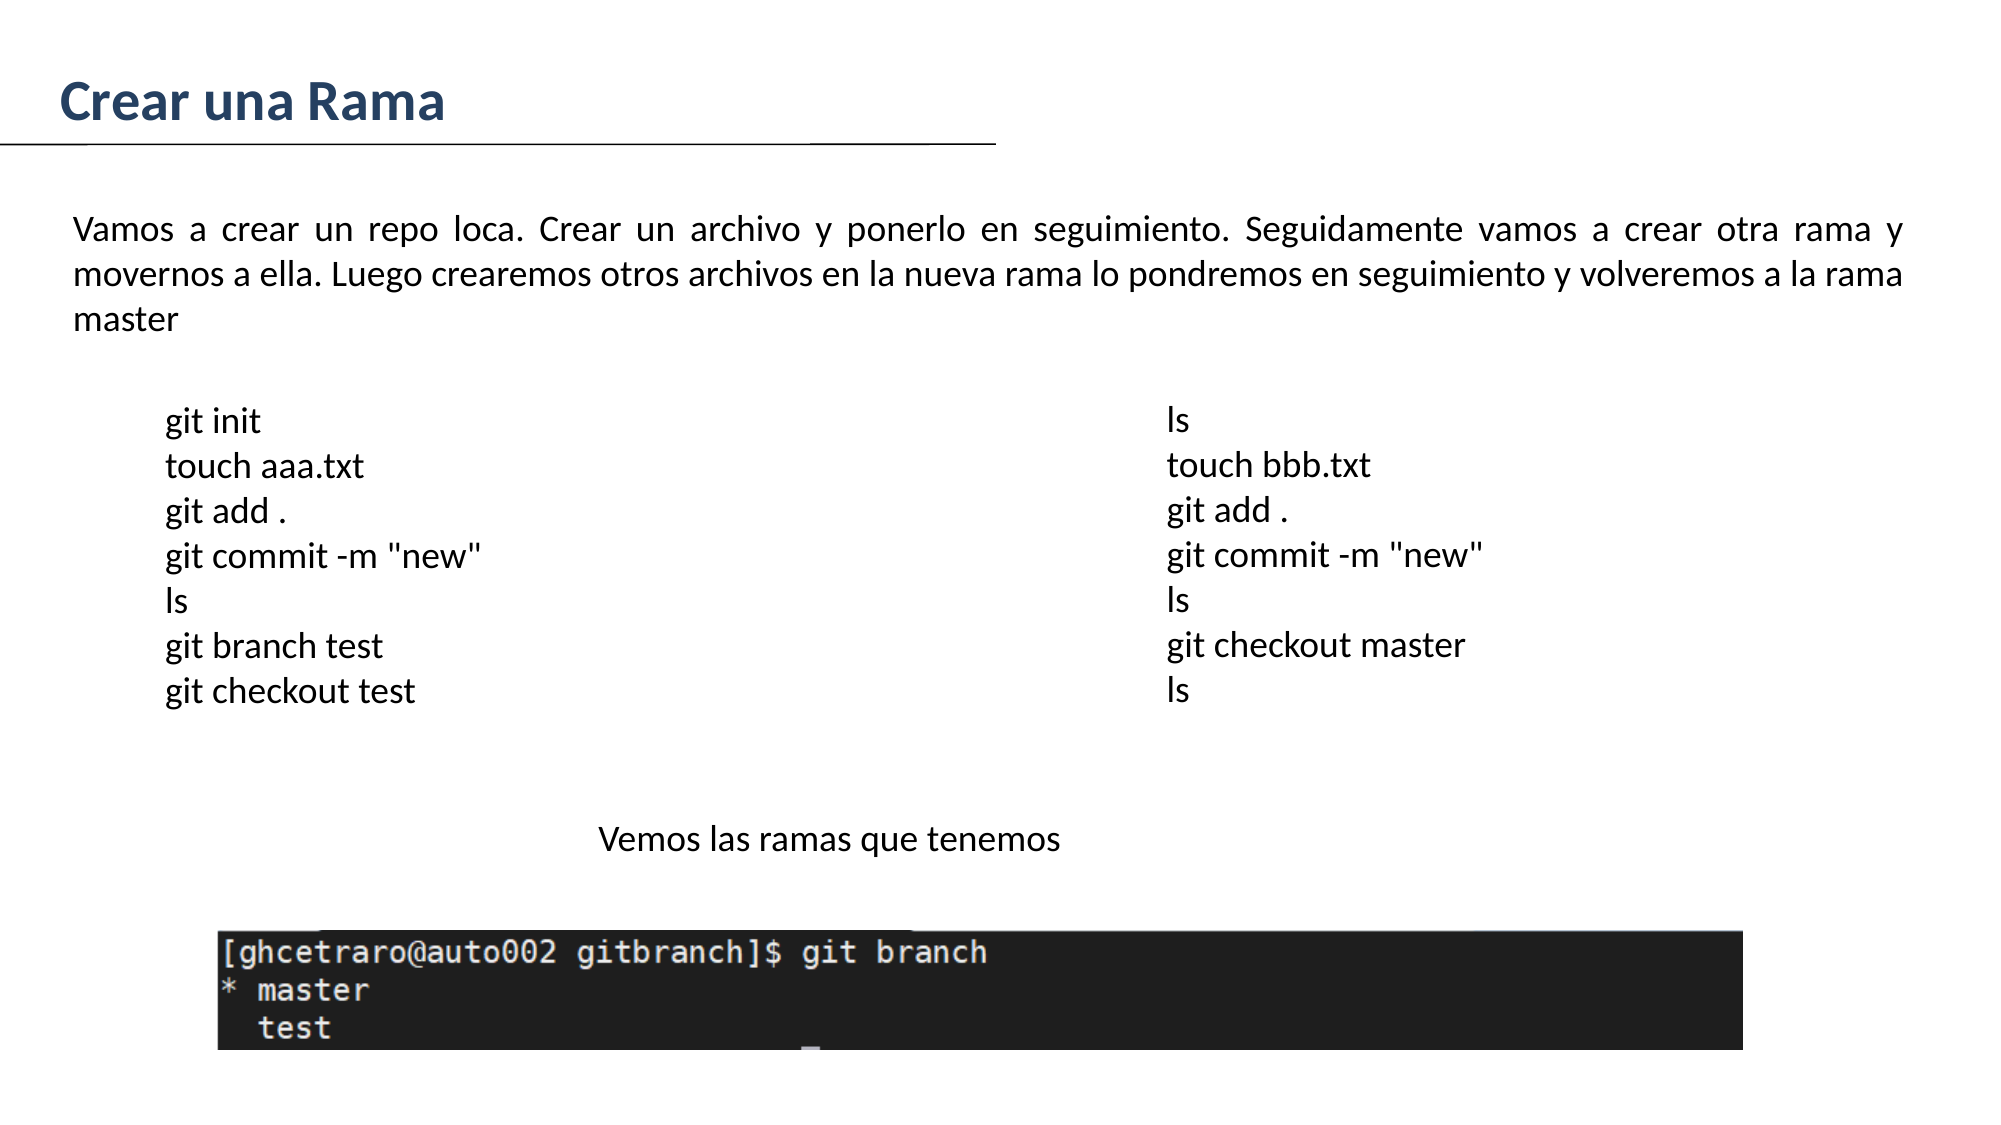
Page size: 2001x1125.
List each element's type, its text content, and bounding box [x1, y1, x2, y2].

picture [215, 930, 1743, 1050]
text_box Vamos a crear un repo loca. Crear un archivo y ponerlo en seguimiento. Seguidamente vamos a crear otra rama y movernos a ella. Luego crearemos otros archivos en la nueva rama lo pondremos en seguimiento y volveremos a la rama master [58, 196, 1921, 346]
text_box Crear una Rama [45, 54, 1051, 141]
text_box Vemos las ramas que tenemos [583, 806, 1077, 866]
text_box git init touch aaa.txt git add . git commit -m "new" ls git branch test git checkout test [150, 388, 571, 764]
text_box ls touch bbb.txt git add . git commit -m "new" ls git checkout master ls [1152, 388, 2000, 718]
